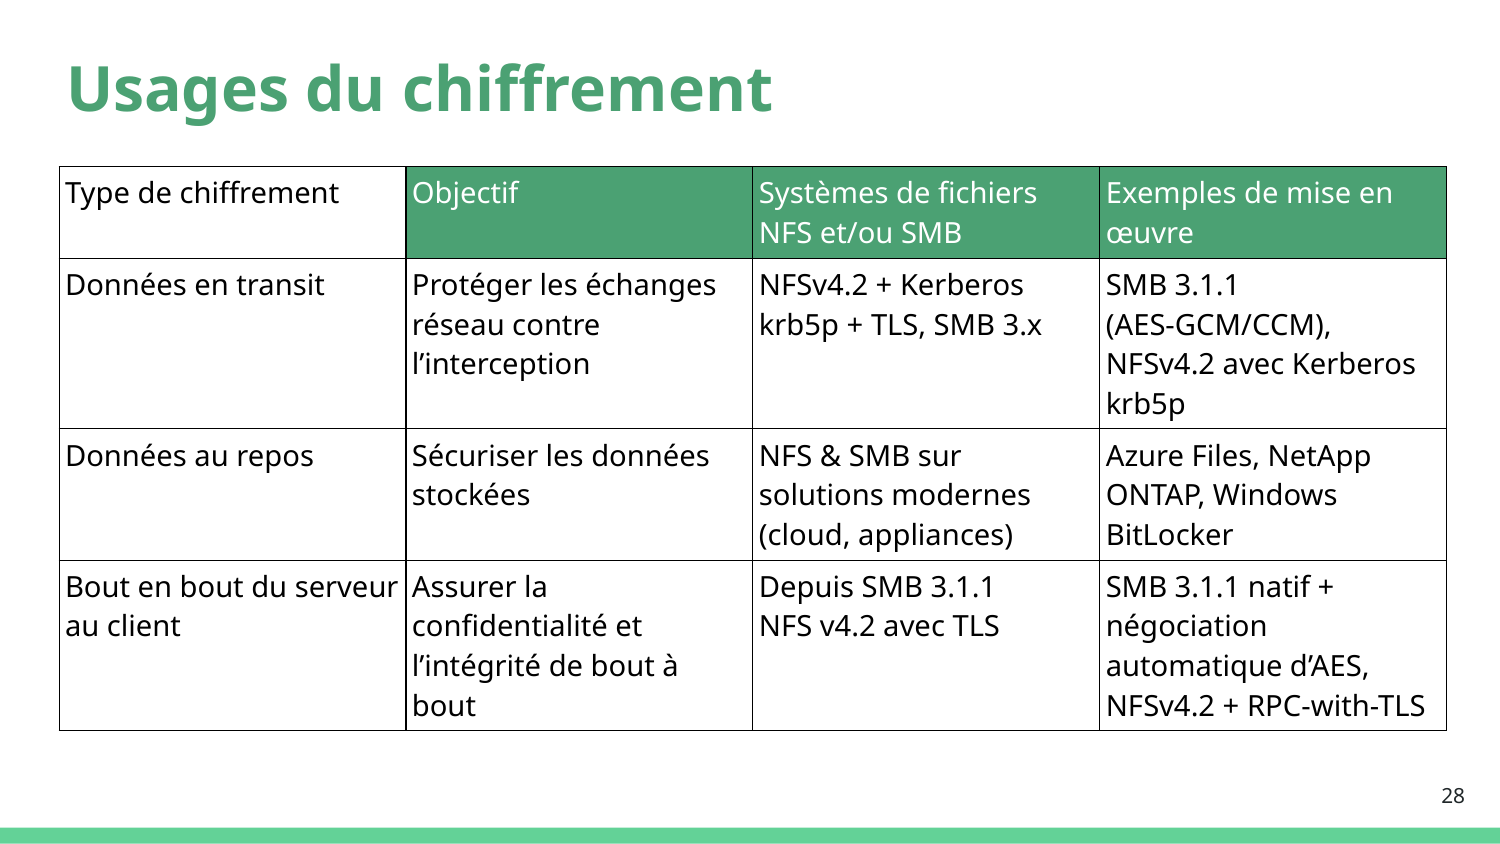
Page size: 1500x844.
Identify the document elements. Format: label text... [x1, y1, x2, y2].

table_cell NFS & SMB sur solutions modernes (cloud, appliances) [753, 429, 1099, 560]
table_cell Bout en bout du serveur au client [60, 561, 405, 730]
table_cell Protéger les échanges réseau contre l’interception [407, 259, 752, 428]
table_cell Assurer la confidentialité et l’intégrité de bout à bout [407, 561, 752, 730]
slide_number <numéro> [1389, 764, 1480, 830]
table_header Type de chiffrement [60, 167, 405, 258]
table_header Exemples de mise en œuvre [1100, 167, 1446, 258]
title Usages du chiffrement [51, 23, 1449, 117]
table_cell SMB 3.1.1 (AES-GCM/CCM), NFSv4.2 avec Kerberos krb5p [1100, 259, 1446, 428]
table_header Systèmes de fichiers NFS et/ou SMB [753, 167, 1099, 258]
table_cell Données en transit [60, 259, 405, 428]
table_cell Azure Files, NetApp ONTAP, Windows BitLocker [1100, 429, 1446, 560]
table_cell SMB 3.1.1 natif + négociation automatique d’AES, NFSv4.2 + RPC-with-TLS [1100, 561, 1446, 730]
table_header Objectif [407, 167, 752, 258]
table_cell Données au repos [60, 429, 405, 560]
table_cell NFSv4.2 + Kerberos krb5p + TLS, SMB 3.x [753, 259, 1099, 428]
table_cell Sécuriser les données stockées [407, 429, 752, 560]
table_cell Depuis SMB 3.1.1 NFS v4.2 avec TLS [753, 561, 1099, 730]
